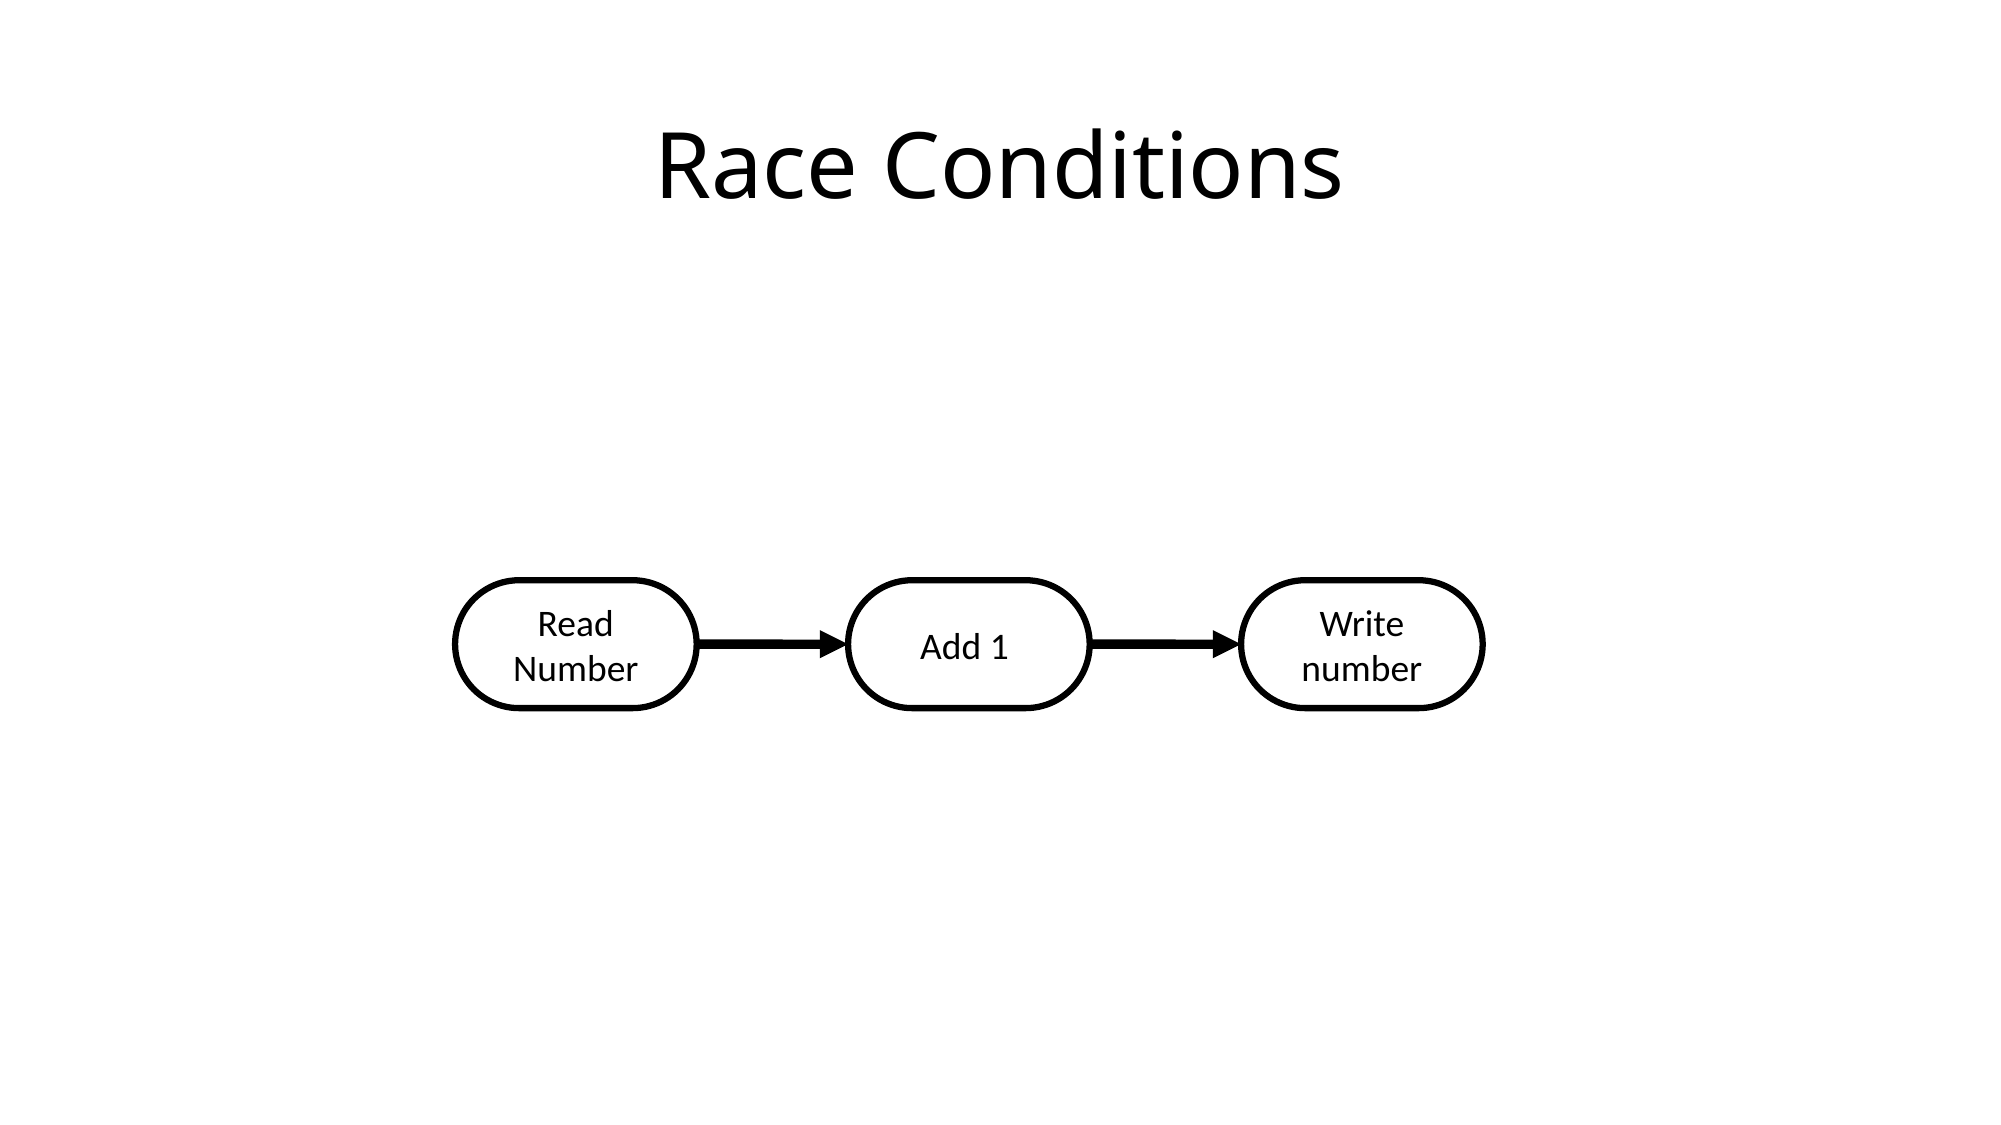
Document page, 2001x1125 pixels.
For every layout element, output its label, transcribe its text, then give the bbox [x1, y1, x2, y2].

text_box Read Number [455, 580, 697, 709]
title Race Conditions [137, 59, 1863, 278]
text_box Write number [1241, 580, 1483, 709]
text_box Add 1 [848, 580, 1090, 709]
